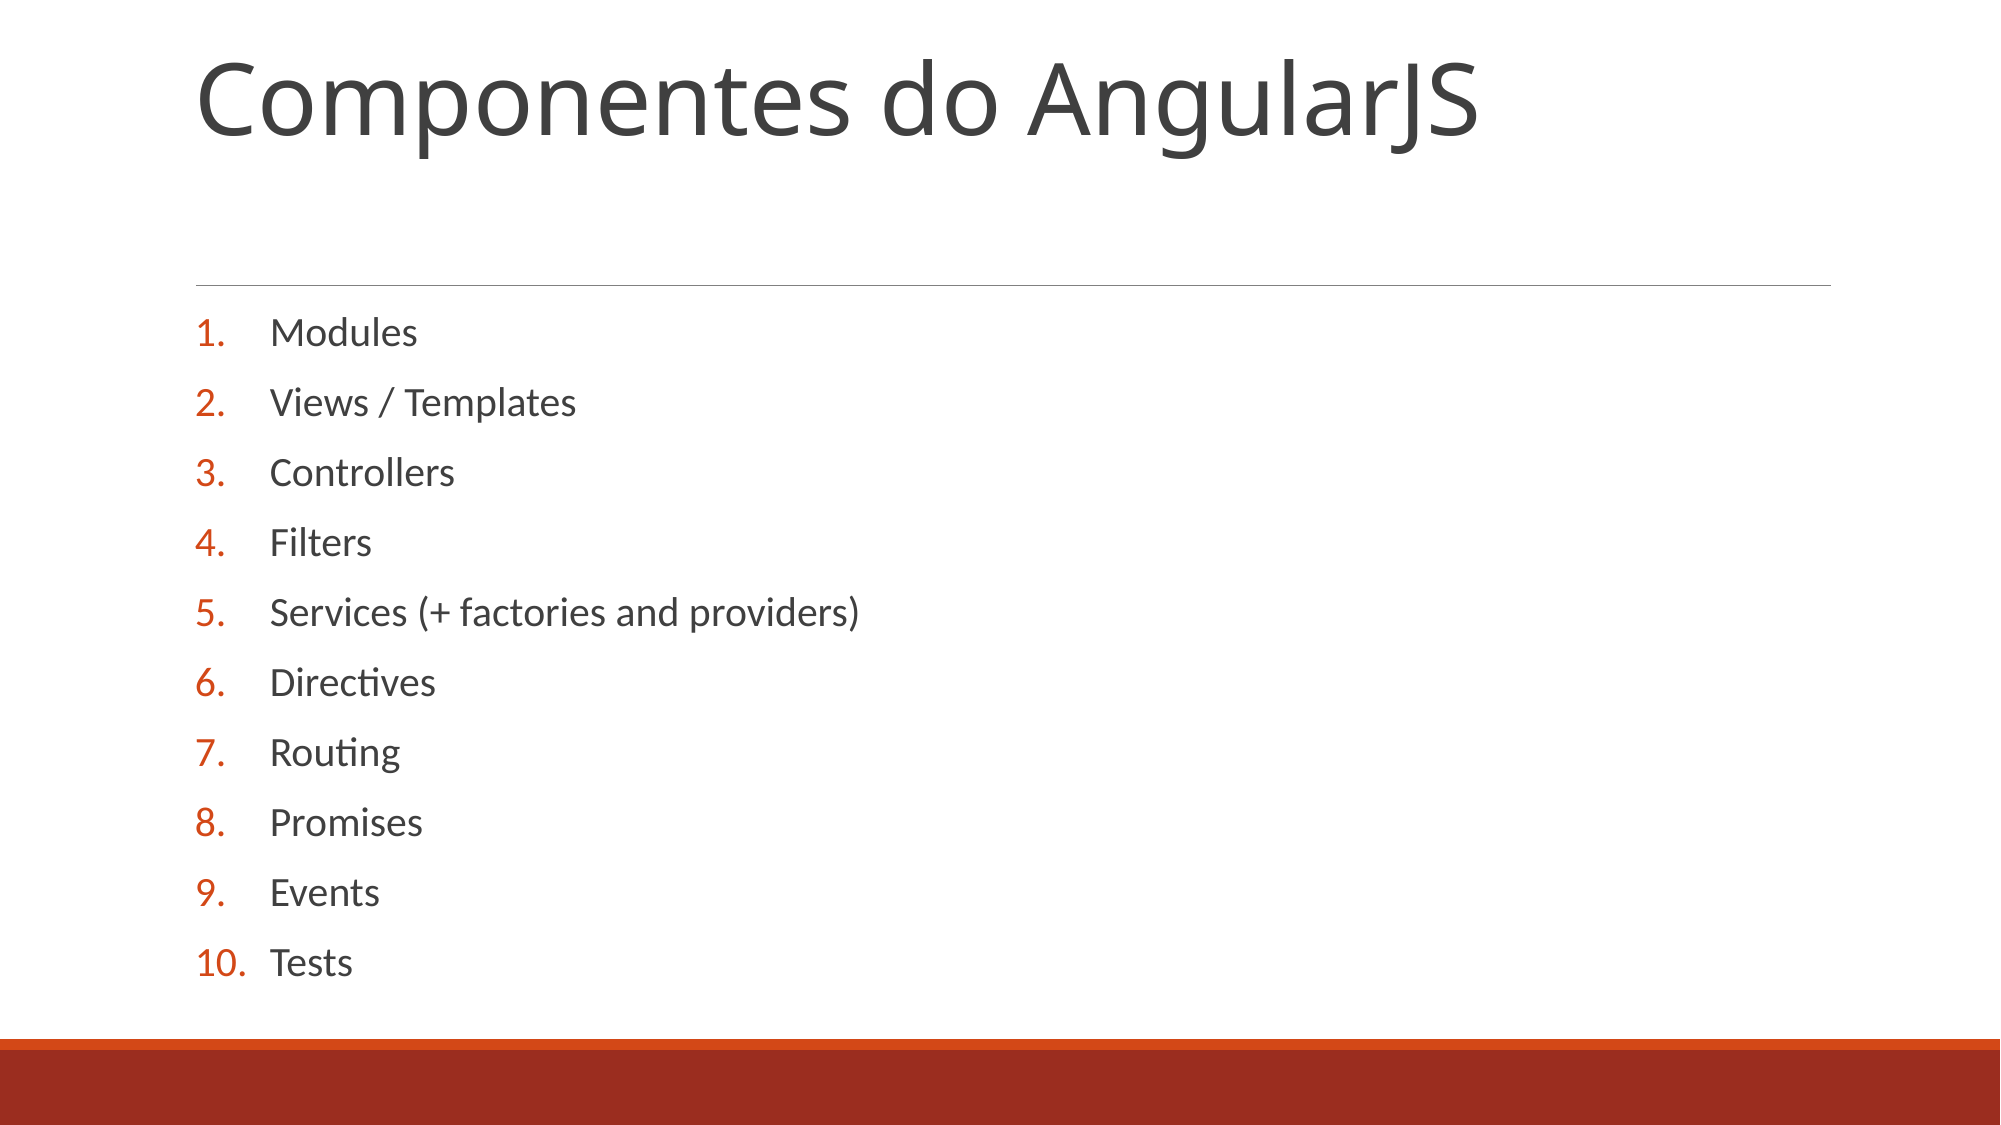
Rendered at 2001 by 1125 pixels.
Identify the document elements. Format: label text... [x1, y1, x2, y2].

title Componentes do AngularJS [180, 47, 1830, 285]
list Modules Views / Templates Controllers Filters Services (+ factories and providers) Directives Routing Promises Events Tests [180, 302, 1830, 963]
